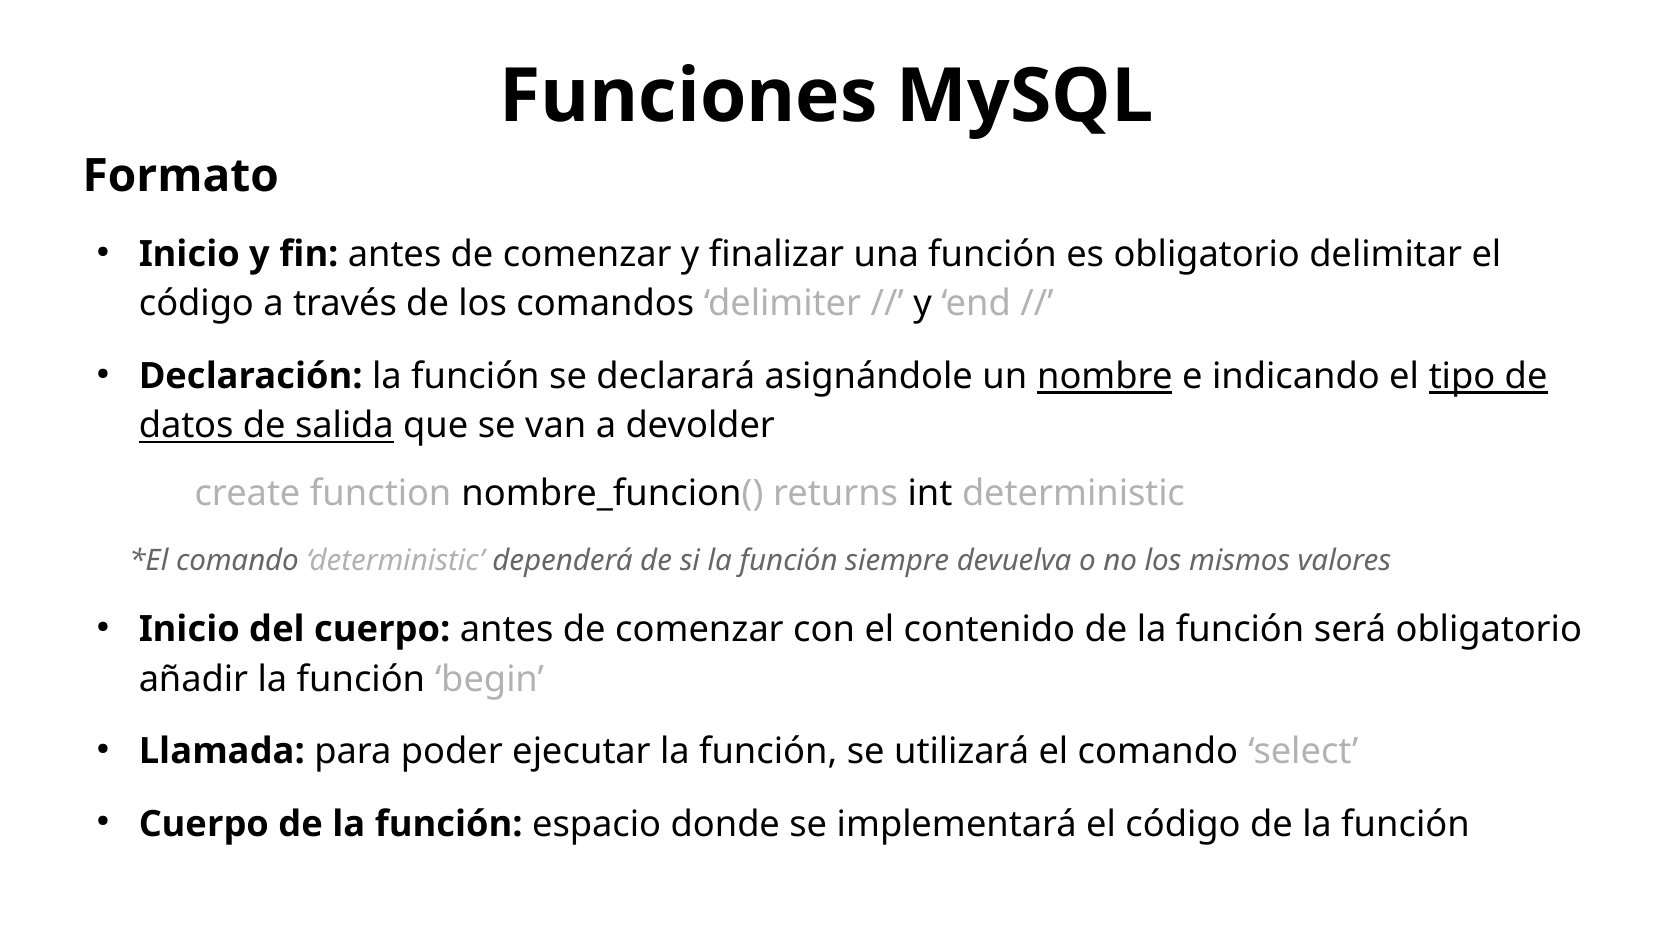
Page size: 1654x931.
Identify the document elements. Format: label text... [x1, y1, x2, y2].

list Formato Inicio y fin: antes de comenzar y finalizar una función es obligatorio delimitar el código a través de los comandos ‘delimiter //’ y ‘end //’ Declaración: la función se declarará asignándole un nombre e indicando el tipo de datos de salida que se van a devolder create function nombre_funcion() returns int deterministic *El comando ‘deterministic’ dependerá de si la función siempre devuelva o no los mismos valores Inicio del cuerpo: antes de comenzar con el contenido de la función será obligatorio añadir la función ‘begin’ Llamada: para poder ejecutar la función, se utilizará el comando ‘select’ Cuerpo de la función: espacio donde se implementará el código de la función [82, 141, 1595, 851]
title Funciones MySQL [82, 37, 1571, 141]
